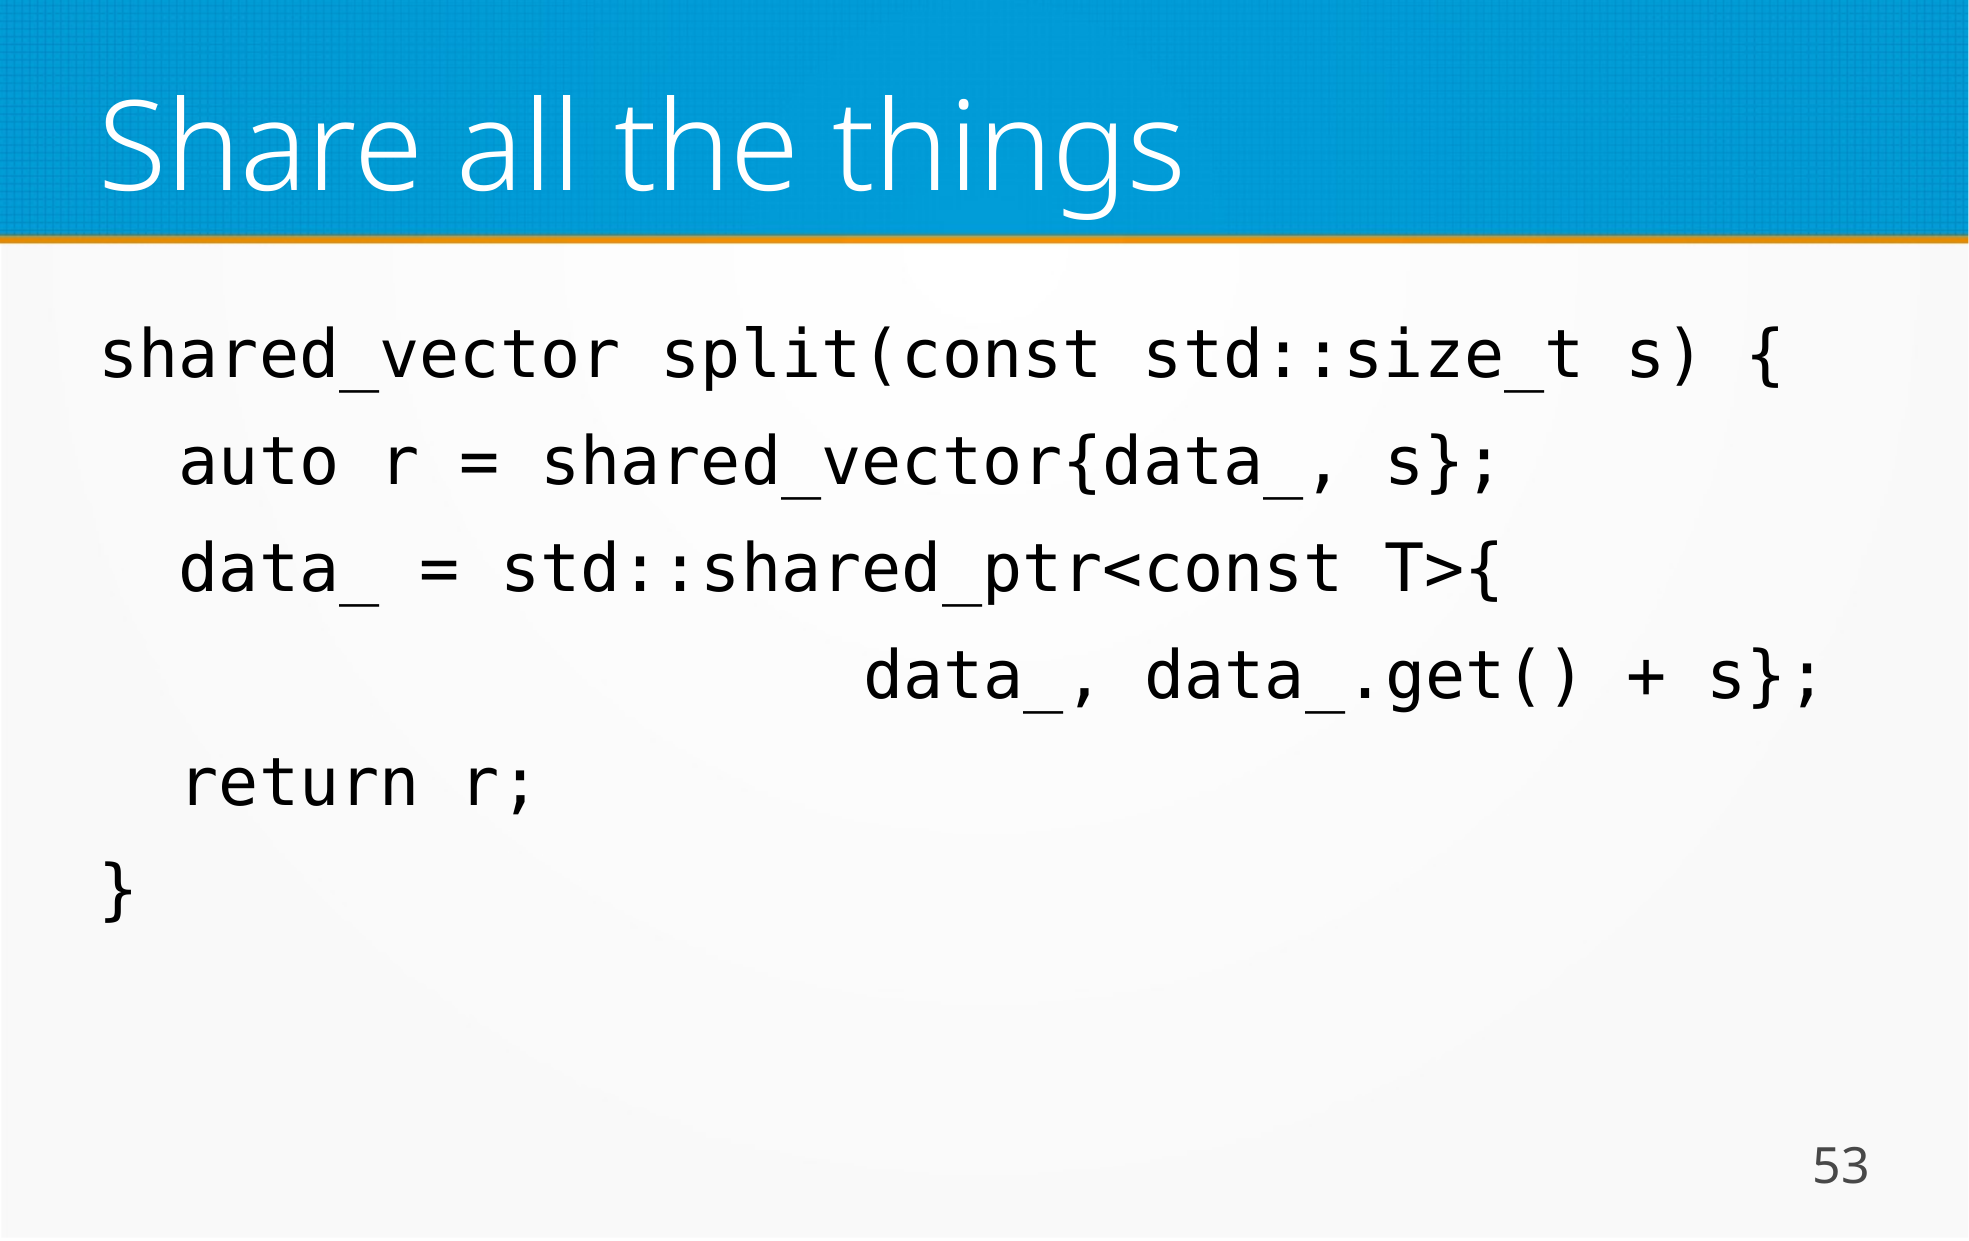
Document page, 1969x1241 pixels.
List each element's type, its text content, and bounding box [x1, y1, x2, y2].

title Share all the things [98, 19, 1870, 227]
list shared_vector split(const std::size_t s) { auto r = shared_vector{data_, s}; data_ = std::shared_ptr<const T>{ data_, data_.get() + s}; return r; } [98, 315, 1861, 1081]
picture [0, 233, 1969, 1241]
